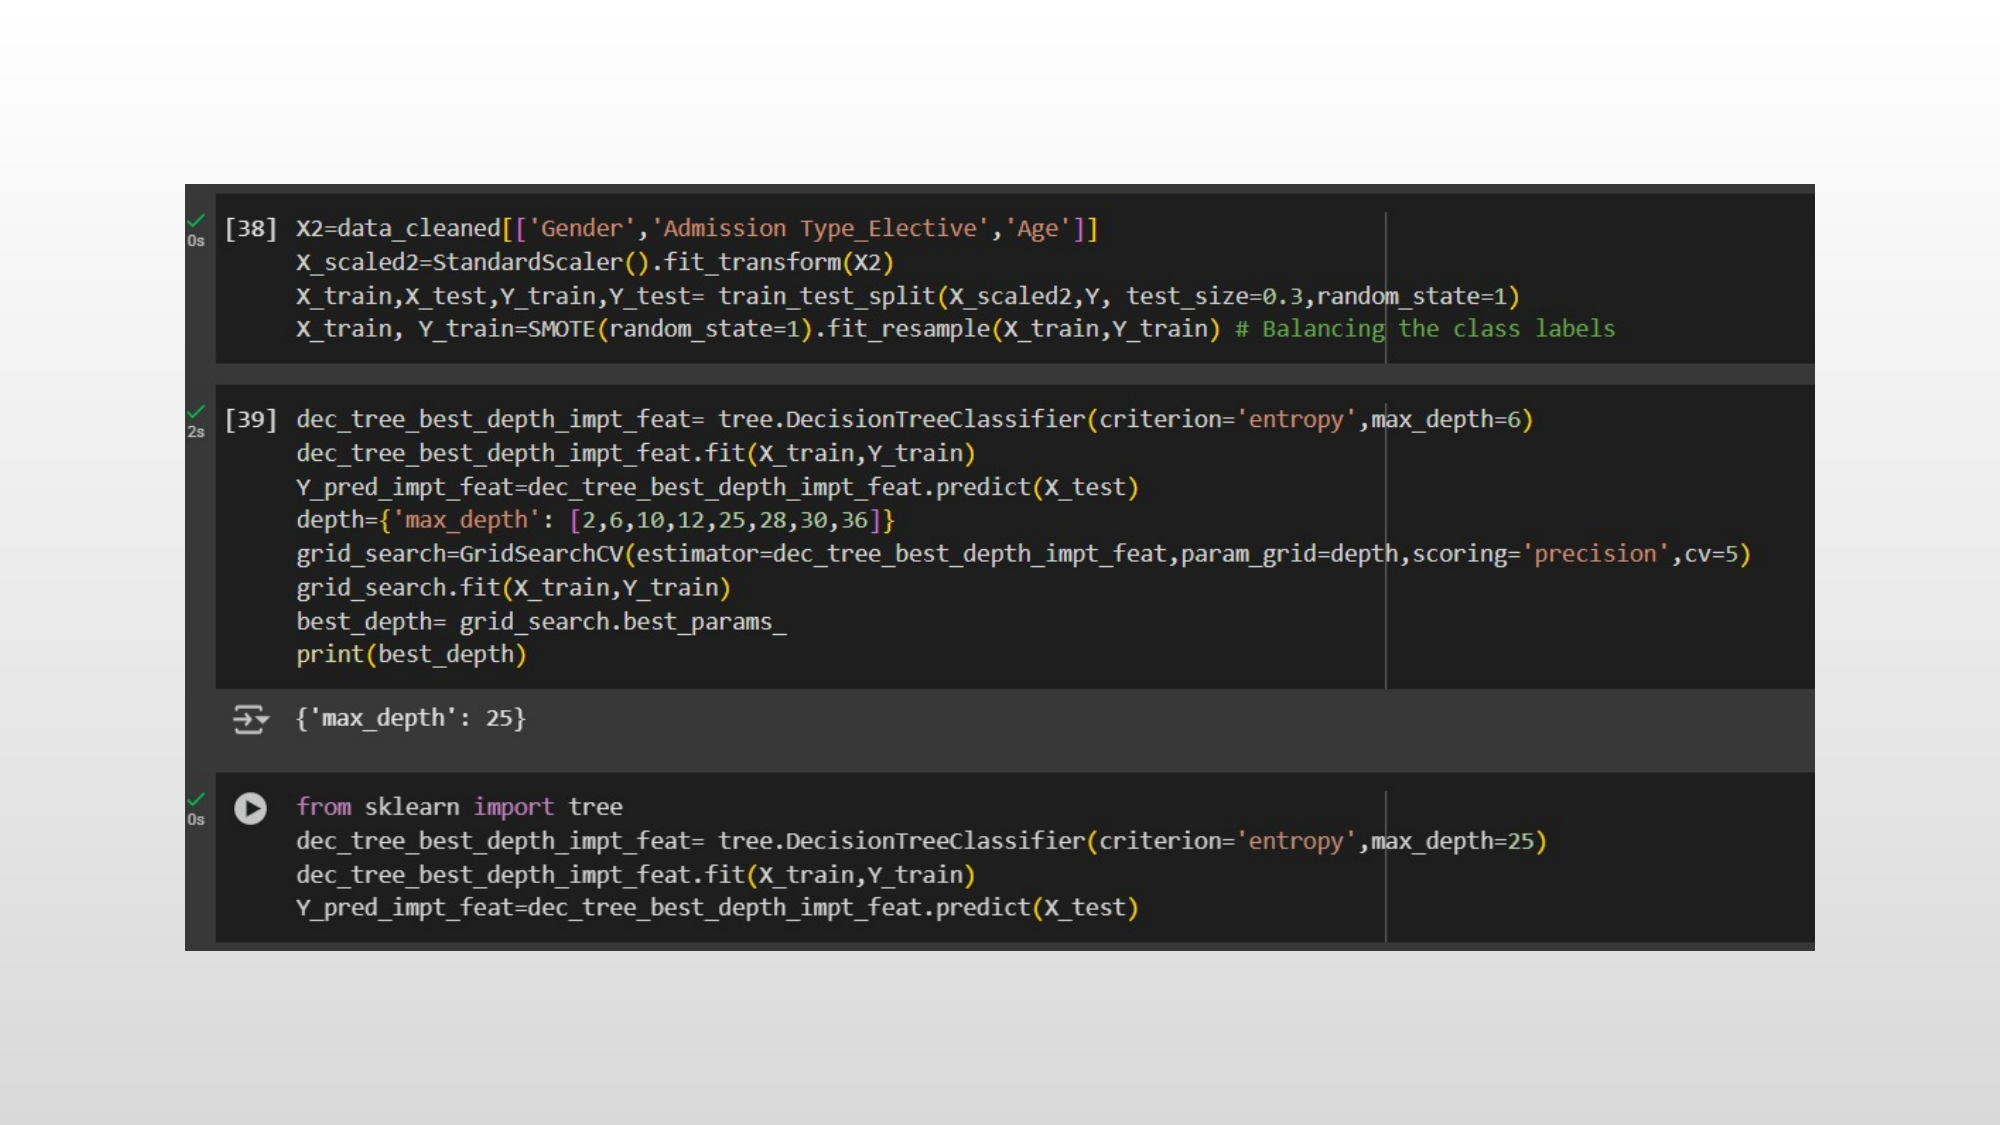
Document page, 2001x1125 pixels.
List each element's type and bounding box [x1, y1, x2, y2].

picture [185, 184, 1815, 951]
